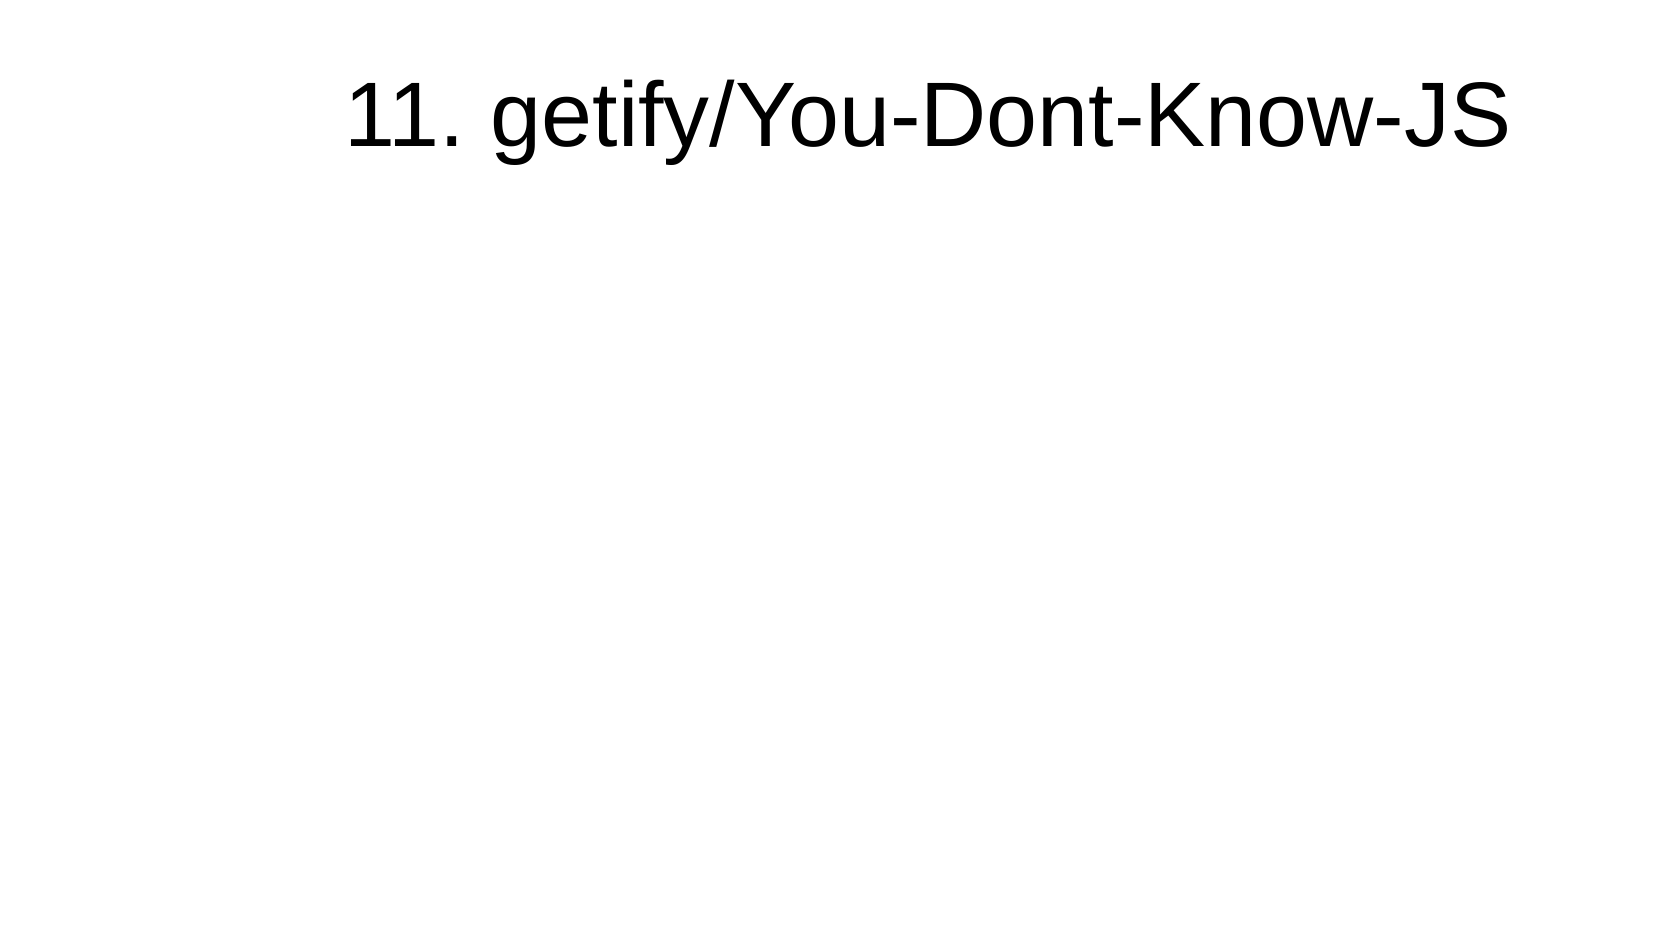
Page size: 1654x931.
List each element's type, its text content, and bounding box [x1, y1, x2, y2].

title 11. getify/You-Dont-Know-JS [82, 37, 1571, 193]
